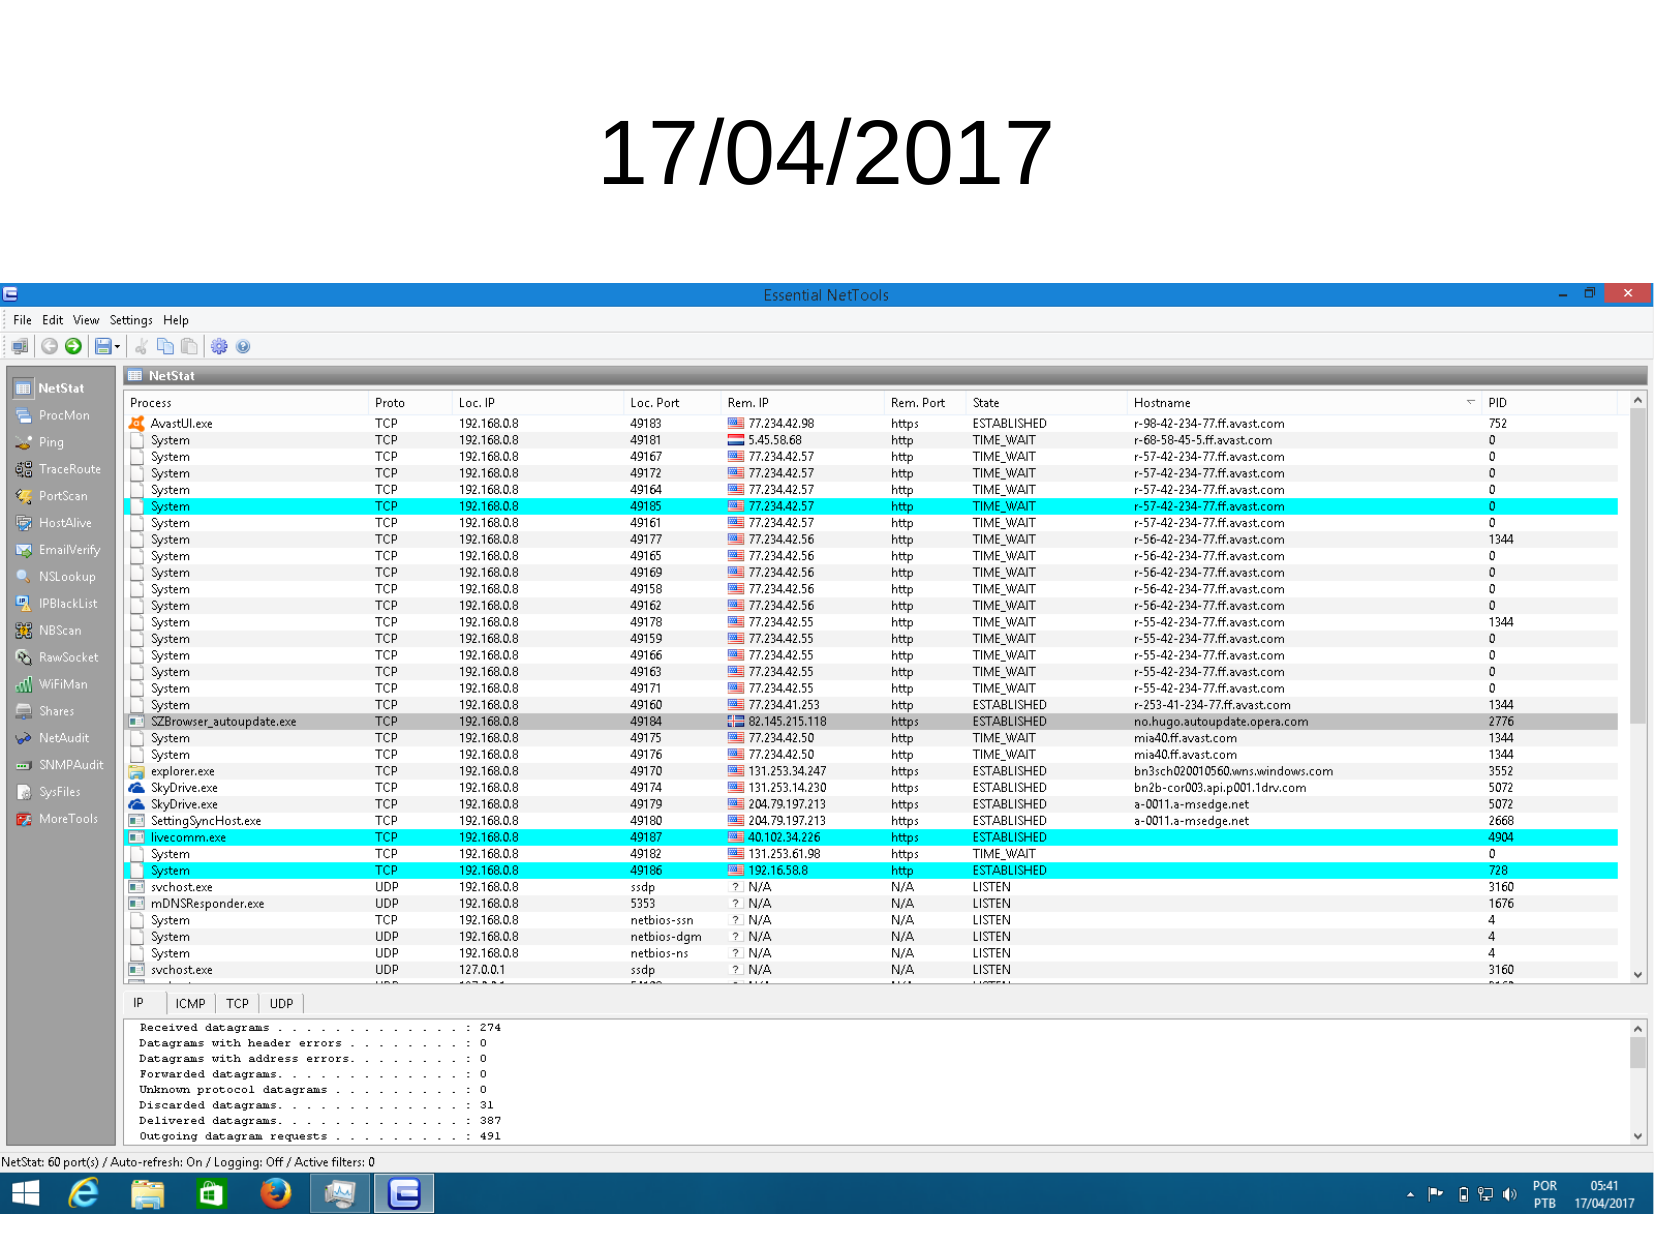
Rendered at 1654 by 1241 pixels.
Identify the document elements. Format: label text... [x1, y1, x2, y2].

picture [0, 283, 1654, 1214]
title 17/04/2017 [82, 49, 1571, 257]
